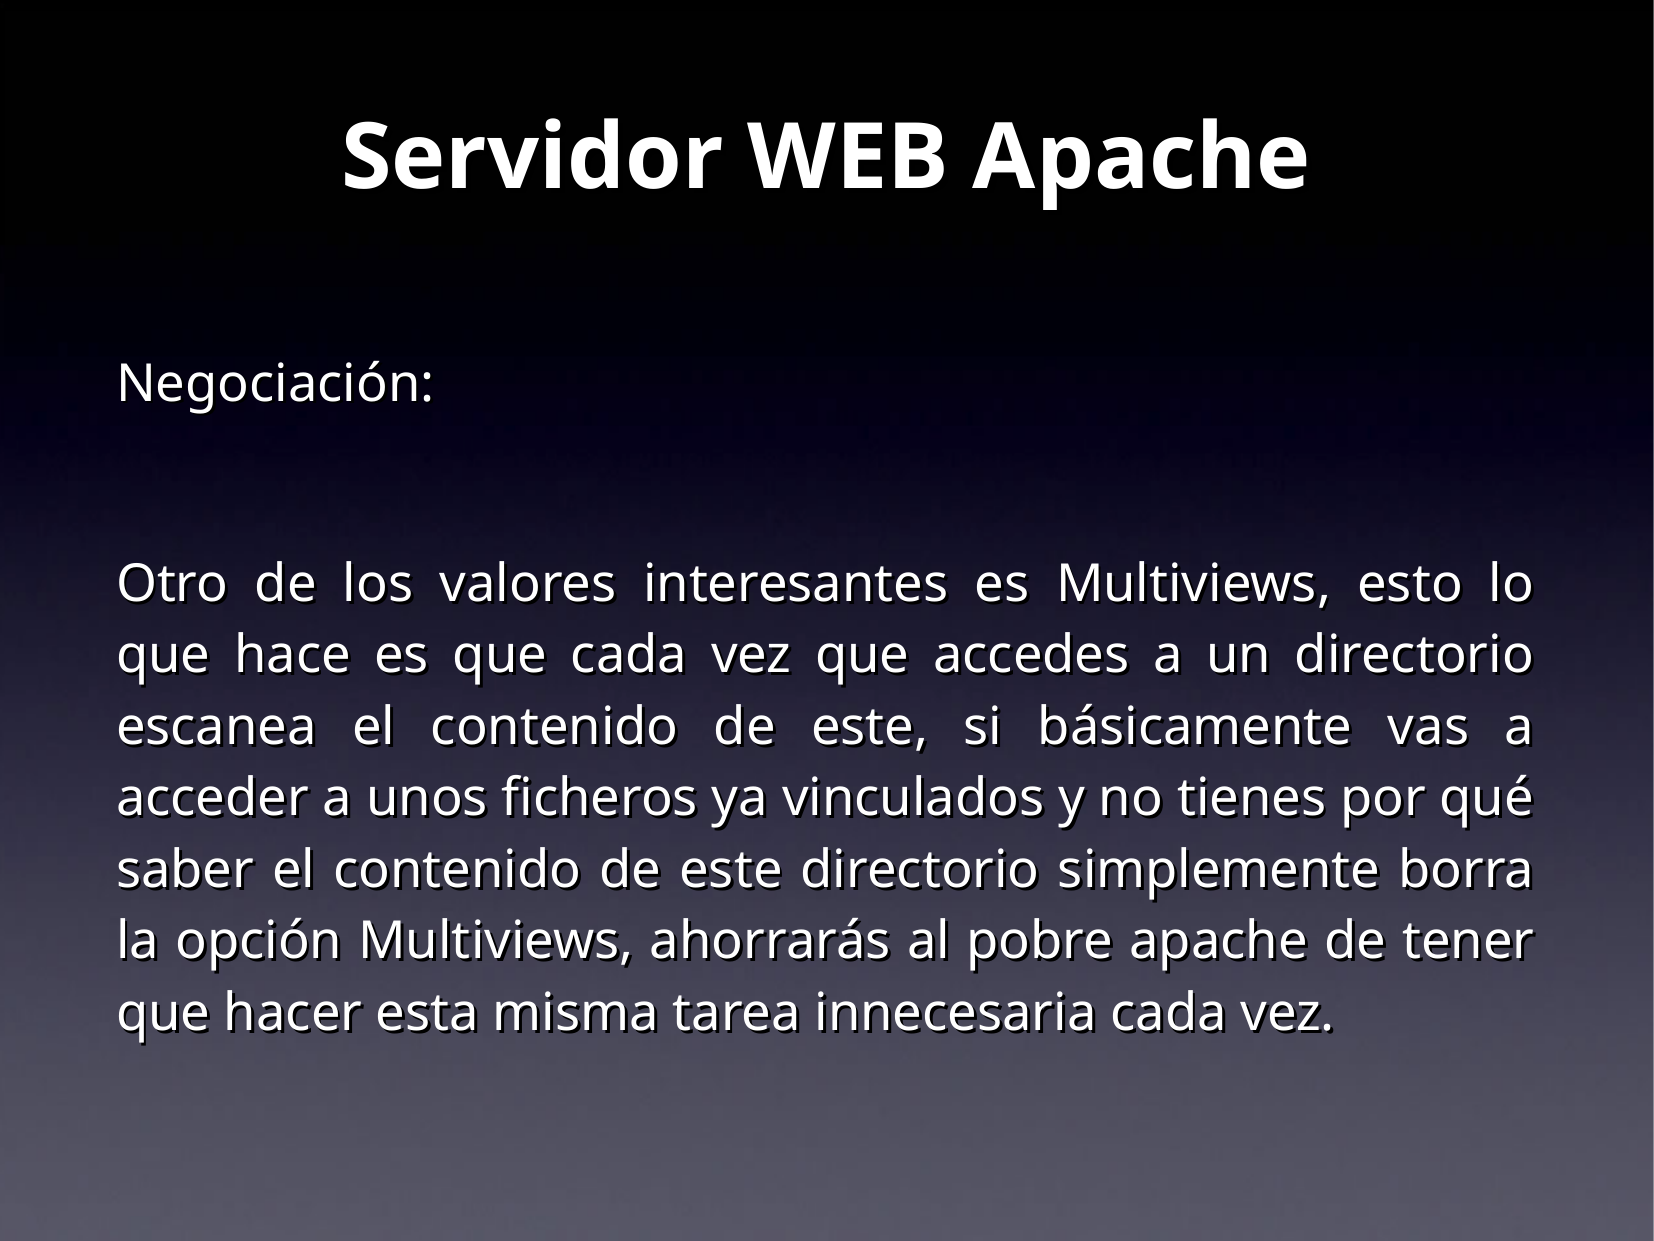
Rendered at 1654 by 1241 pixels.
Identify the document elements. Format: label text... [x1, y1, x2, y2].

picture [0, 0, 1654, 1241]
list Negociación: Otro de los valores interesantes es Multiviews, esto lo que hace es que cada vez que accedes a un directorio escanea el contenido de este, si básicamente vas a acceder a unos ficheros ya vinculados y no tienes por qué saber el contenido de este directorio simplemente borra la opción Multiviews, ahorrarás al pobre apache de tener que hacer esta misma tarea innecesaria cada vez. [47, 345, 1536, 1065]
title Servidor WEB Apache [82, 49, 1571, 257]
